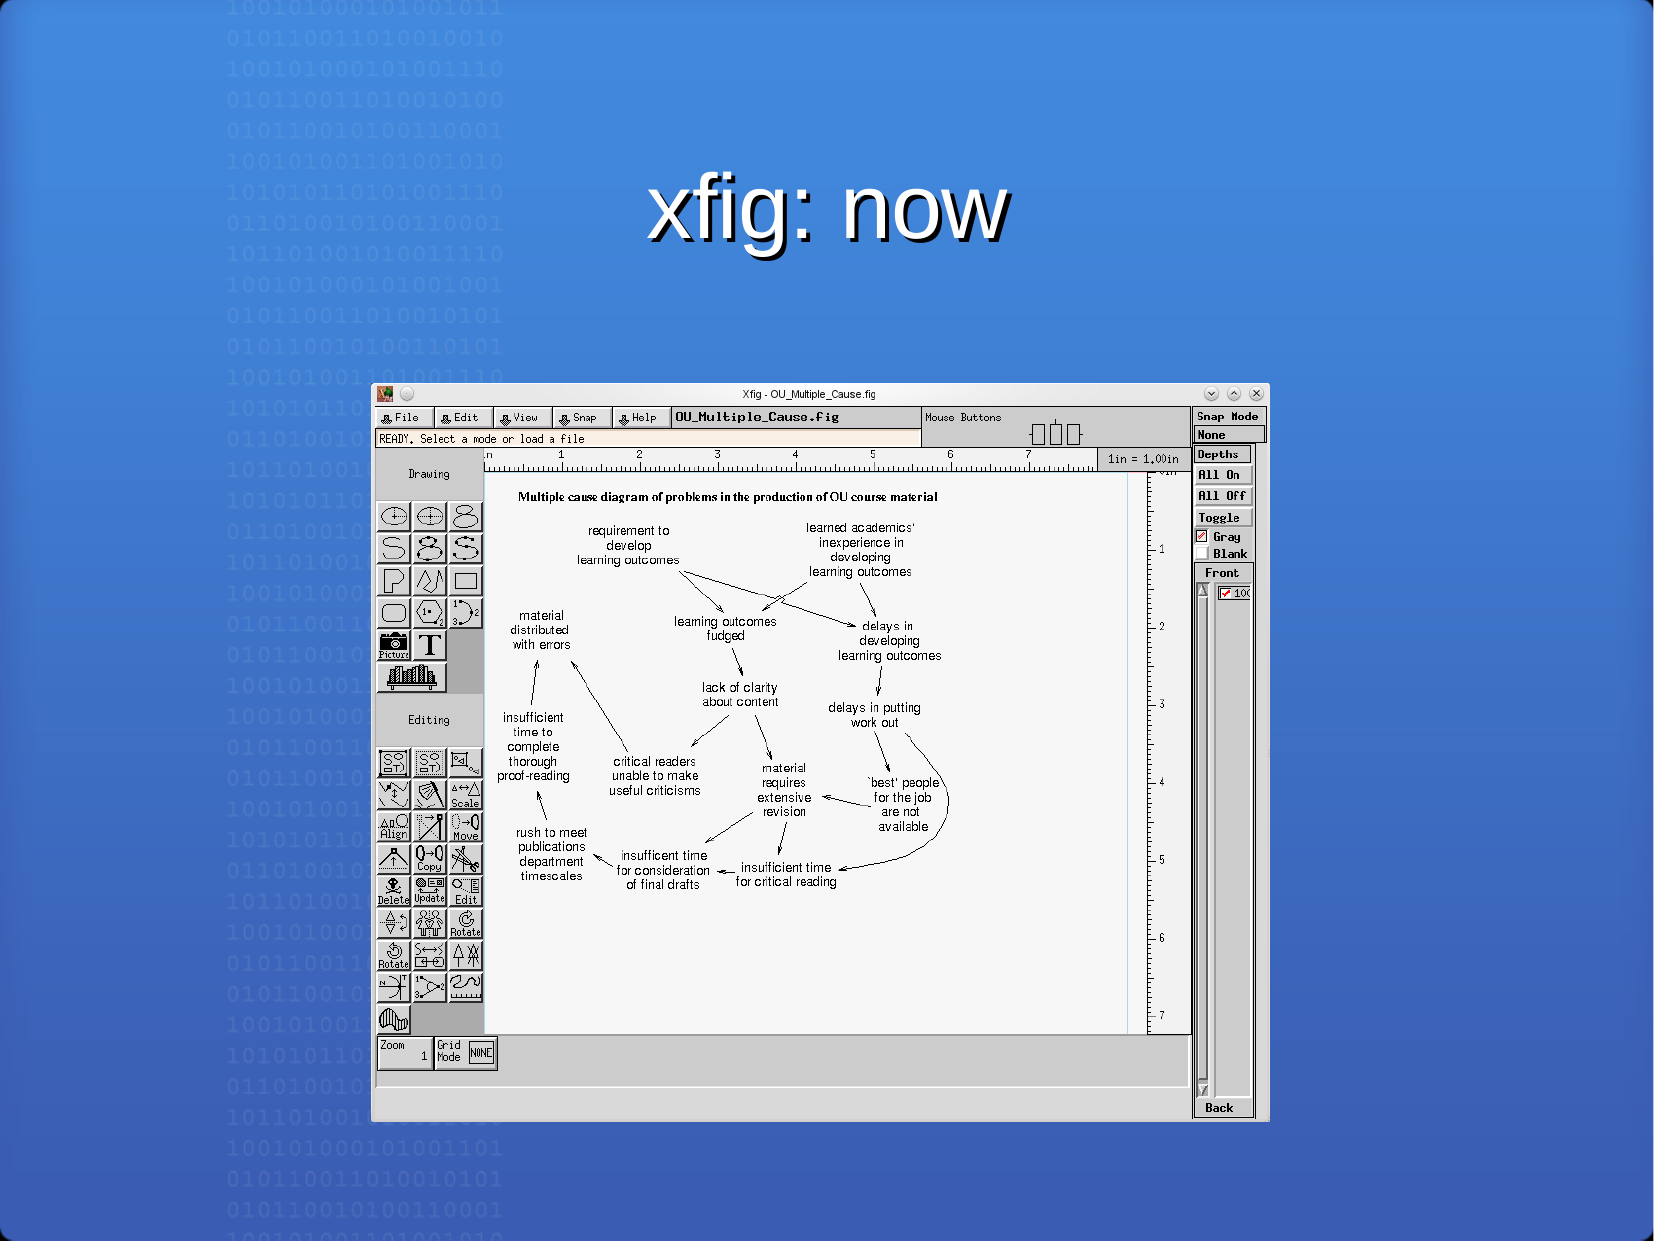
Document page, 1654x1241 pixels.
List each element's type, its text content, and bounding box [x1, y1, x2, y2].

chart [121, 344, 1534, 1127]
picture [0, 0, 1654, 1241]
title xfig: now [121, 110, 1534, 303]
